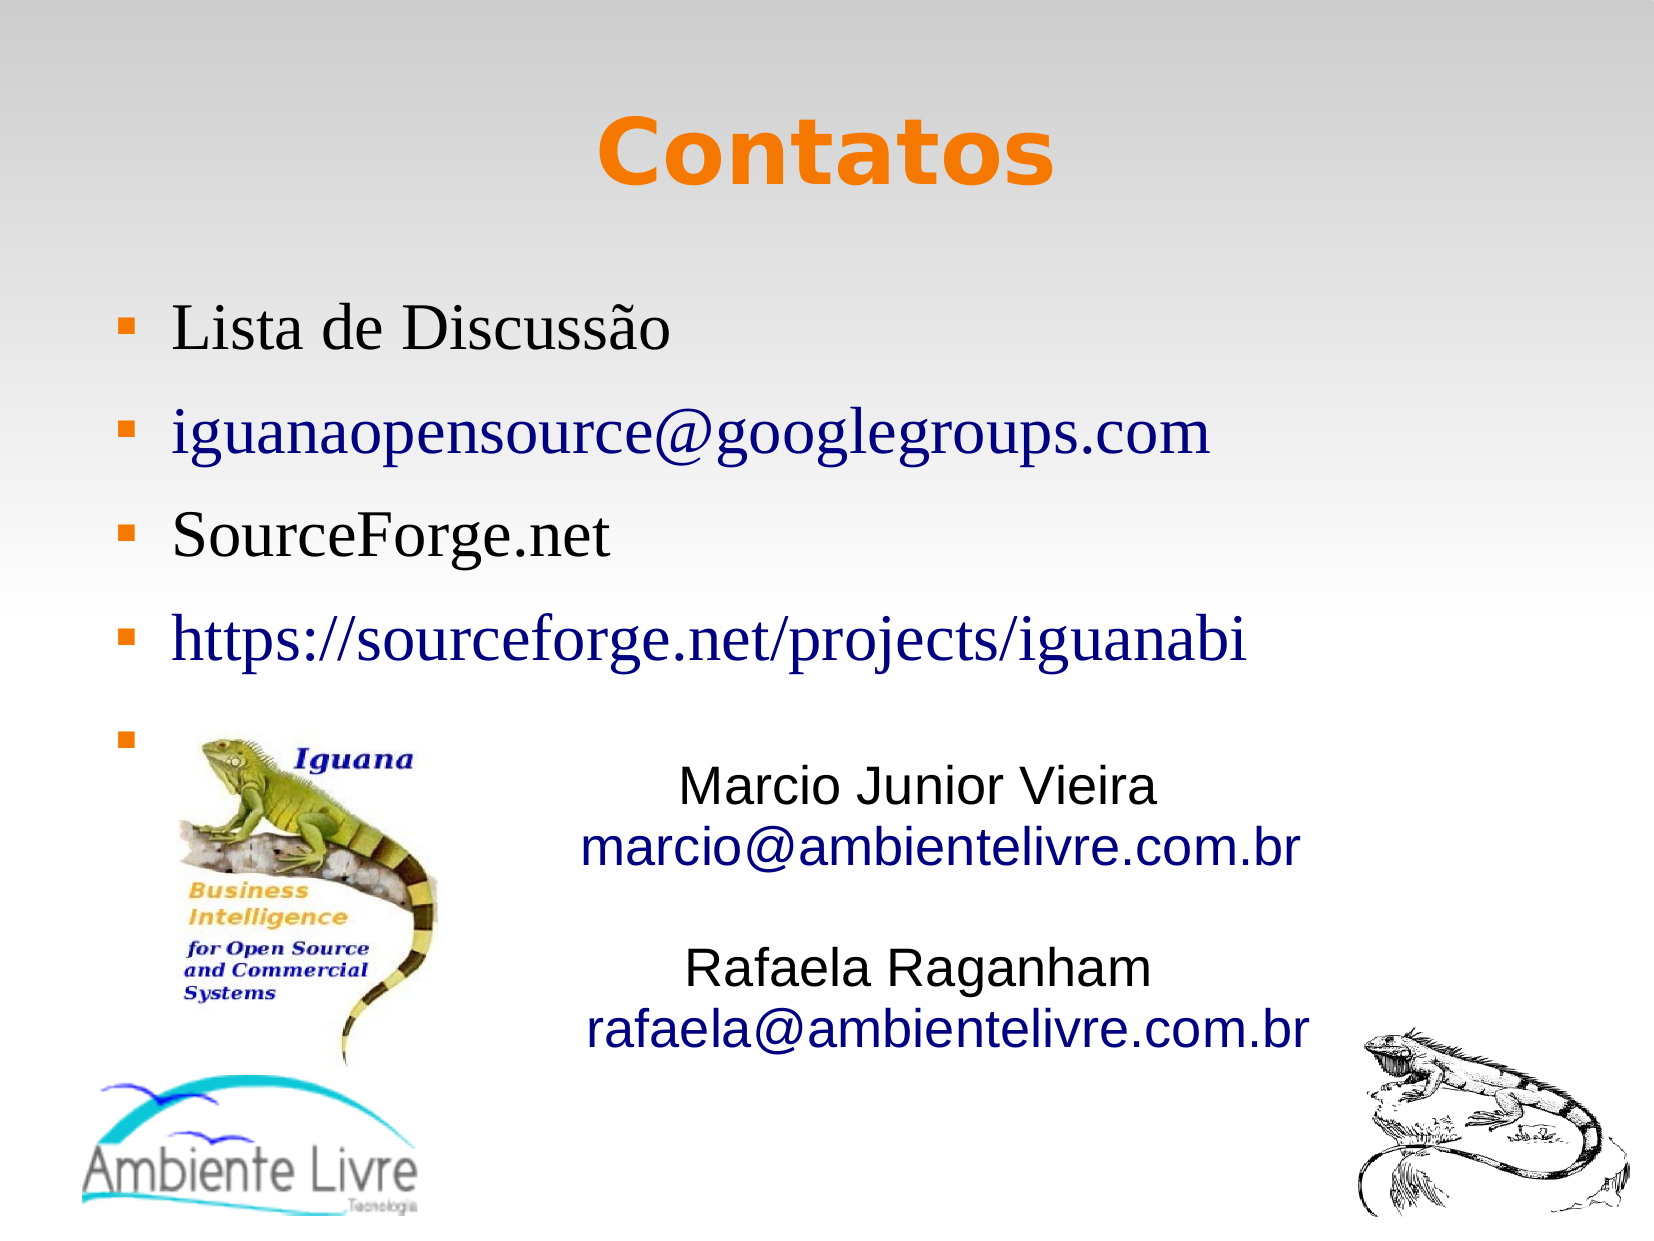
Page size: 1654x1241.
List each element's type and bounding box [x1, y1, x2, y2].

picture [82, 1075, 426, 1216]
picture [177, 732, 438, 1071]
picture [1358, 1027, 1630, 1217]
